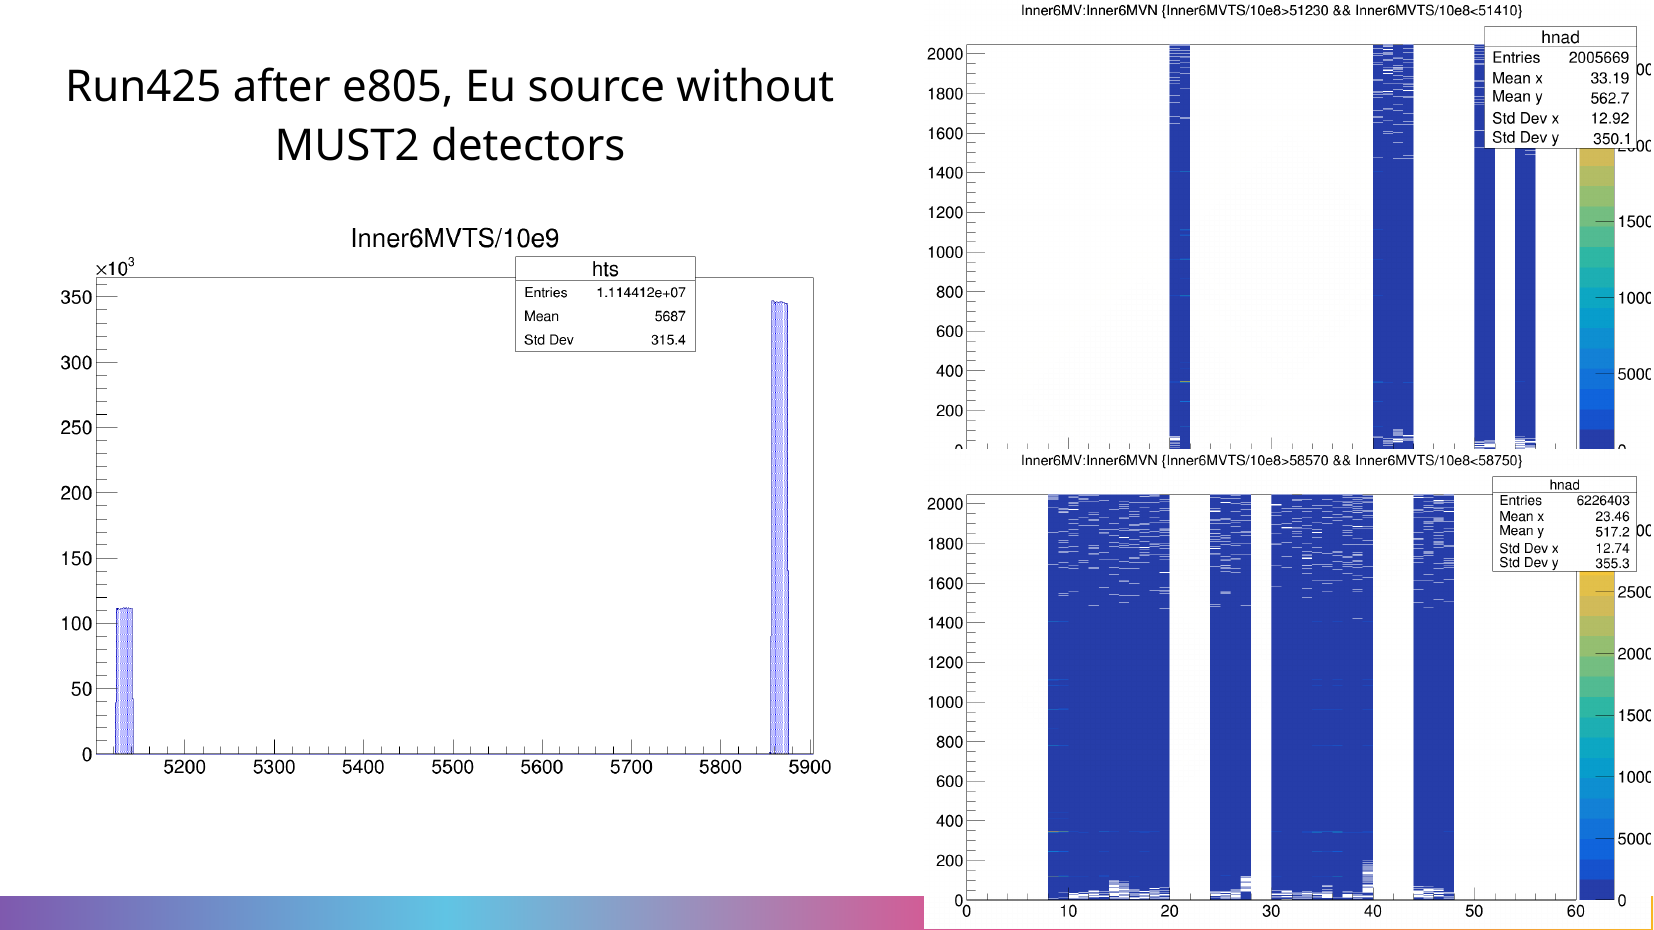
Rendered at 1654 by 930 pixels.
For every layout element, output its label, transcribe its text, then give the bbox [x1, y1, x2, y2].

picture [46, 224, 901, 788]
picture [0, 0, 1654, 930]
title Run425 after e805, Eu source without MUST2 detectors [0, 37, 901, 190]
